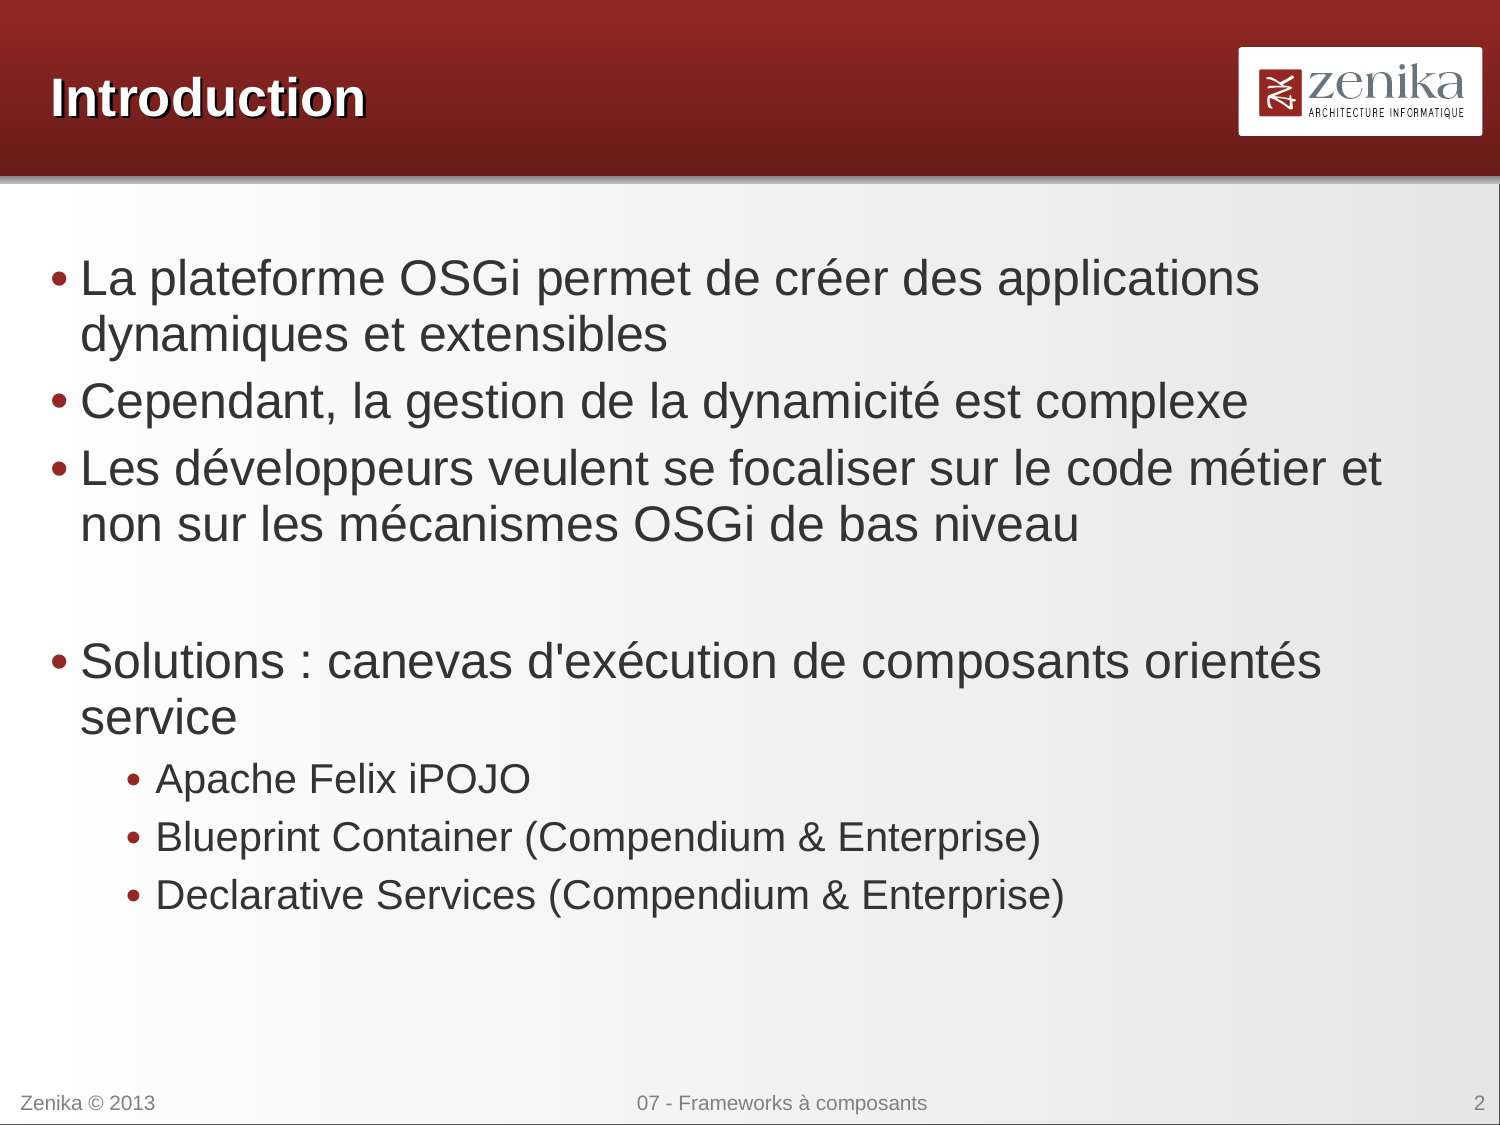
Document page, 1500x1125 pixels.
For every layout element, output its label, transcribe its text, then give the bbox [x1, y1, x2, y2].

list La plateforme OSGi permet de créer des applications dynamiques et extensibles Cependant, la gestion de la dynamicité est complexe Les développeurs veulent se focaliser sur le code métier et non sur les mécanismes OSGi de bas niveau Solutions : canevas d'exécution de composants orientés service Apache Felix iPOJO Blueprint Container (Compendium & Enterprise) Declarative Services (Compendium & Enterprise) [50, 249, 1435, 1079]
picture [1257, 58, 1464, 125]
title Introduction [50, 15, 1206, 180]
